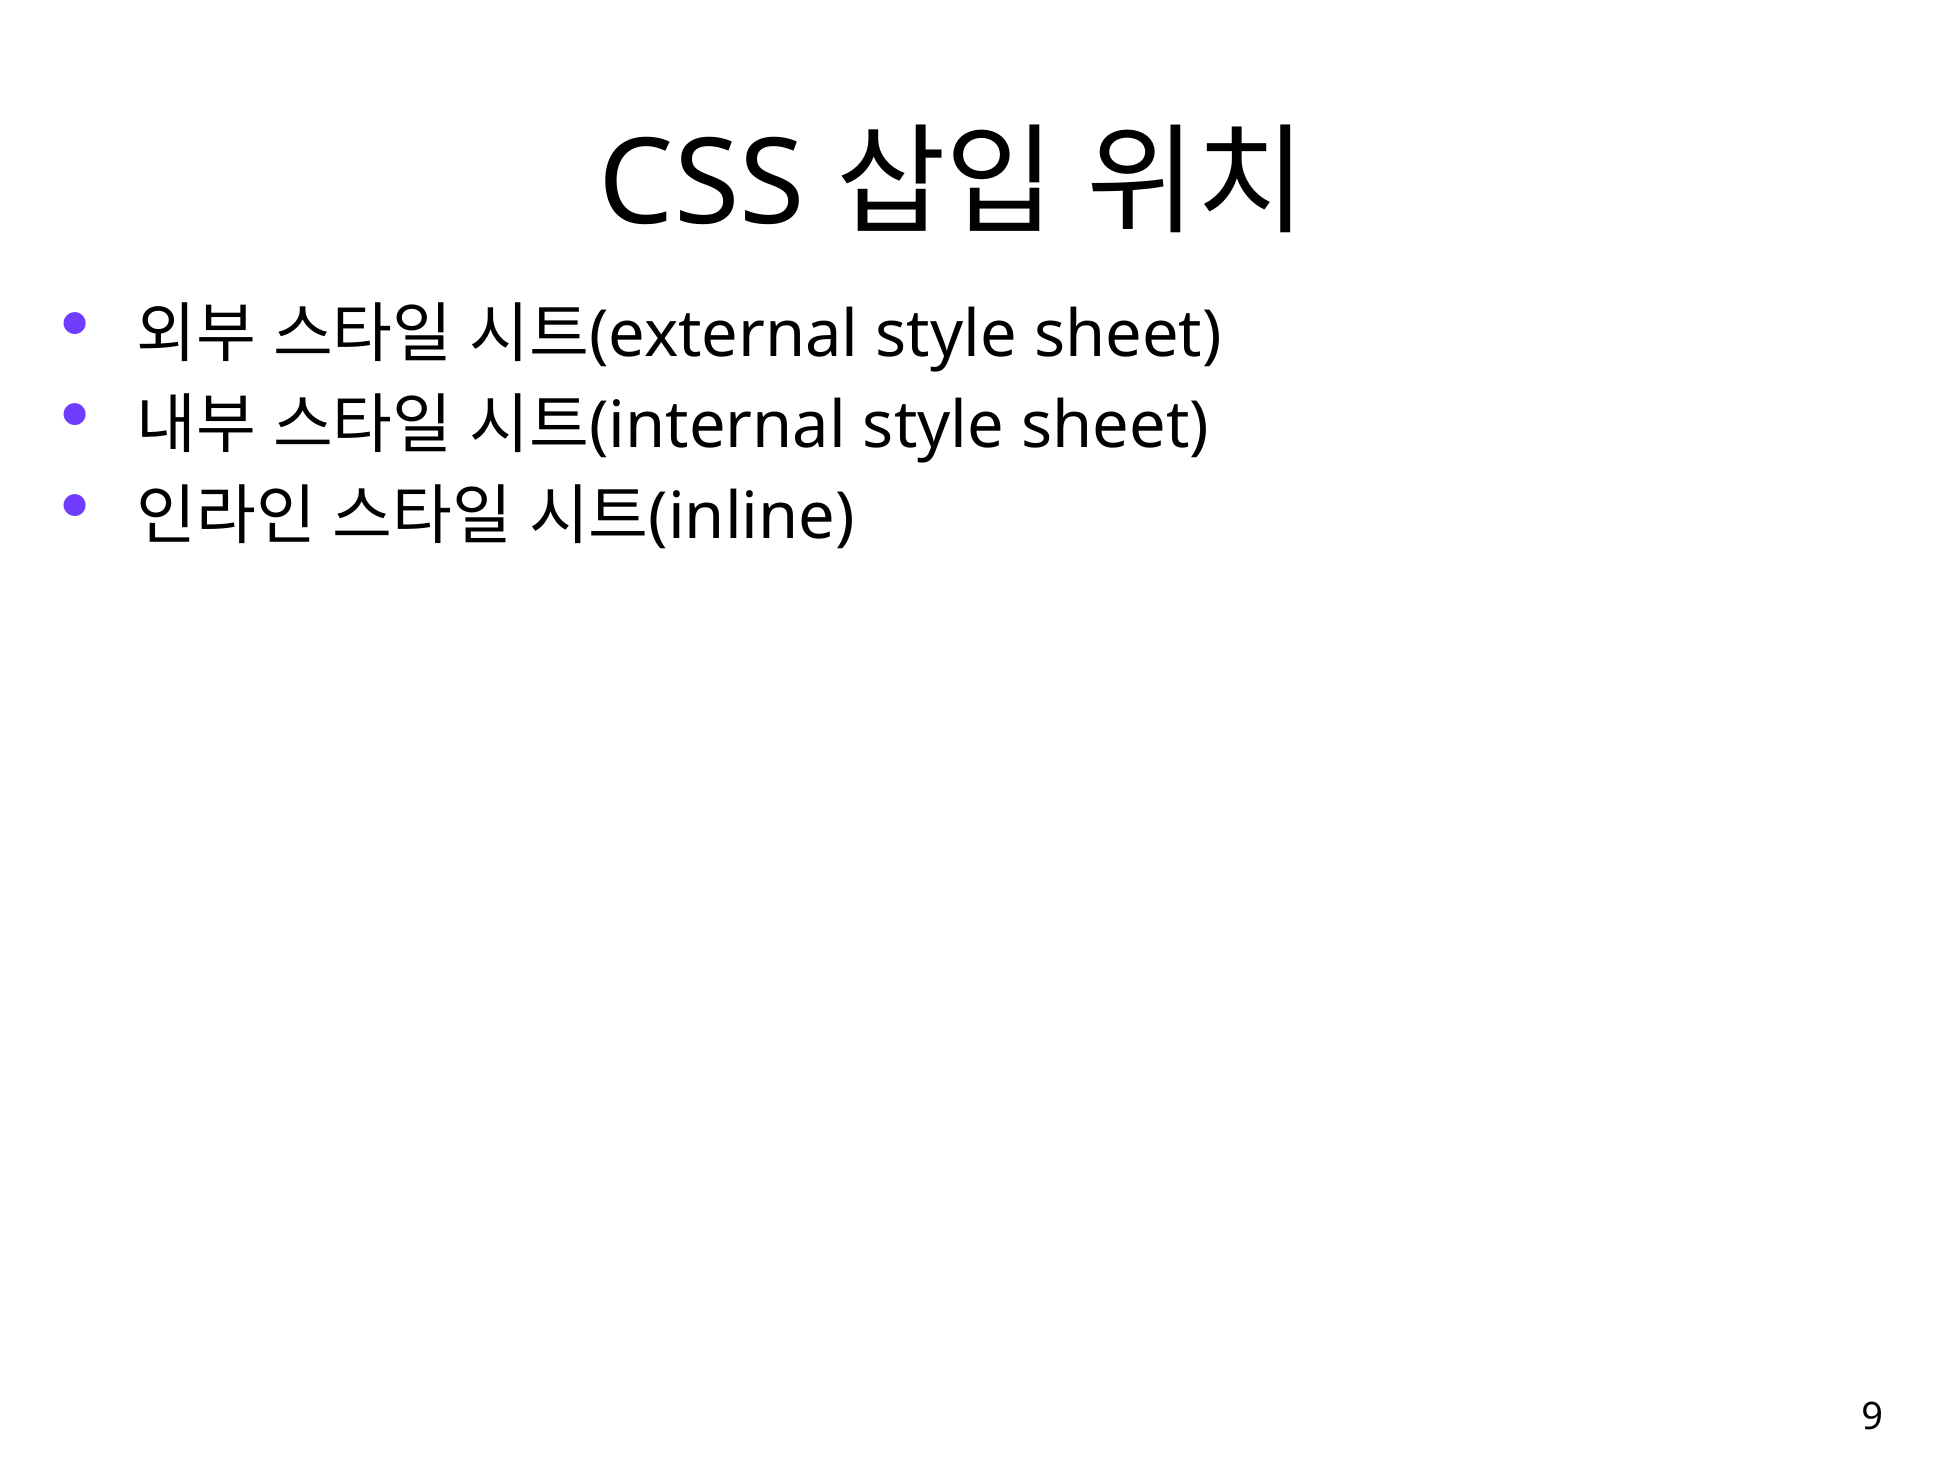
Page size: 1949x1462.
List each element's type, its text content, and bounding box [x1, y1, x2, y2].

title CSS 삽입 위치 [156, 92, 1749, 255]
slide_number 20 [1496, 1372, 1899, 1462]
list 외부 스타일 시트(external style sheet) 내부 스타일 시트(internal style sheet) 인라인 스타일 시트(inline) [48, 284, 1897, 1343]
